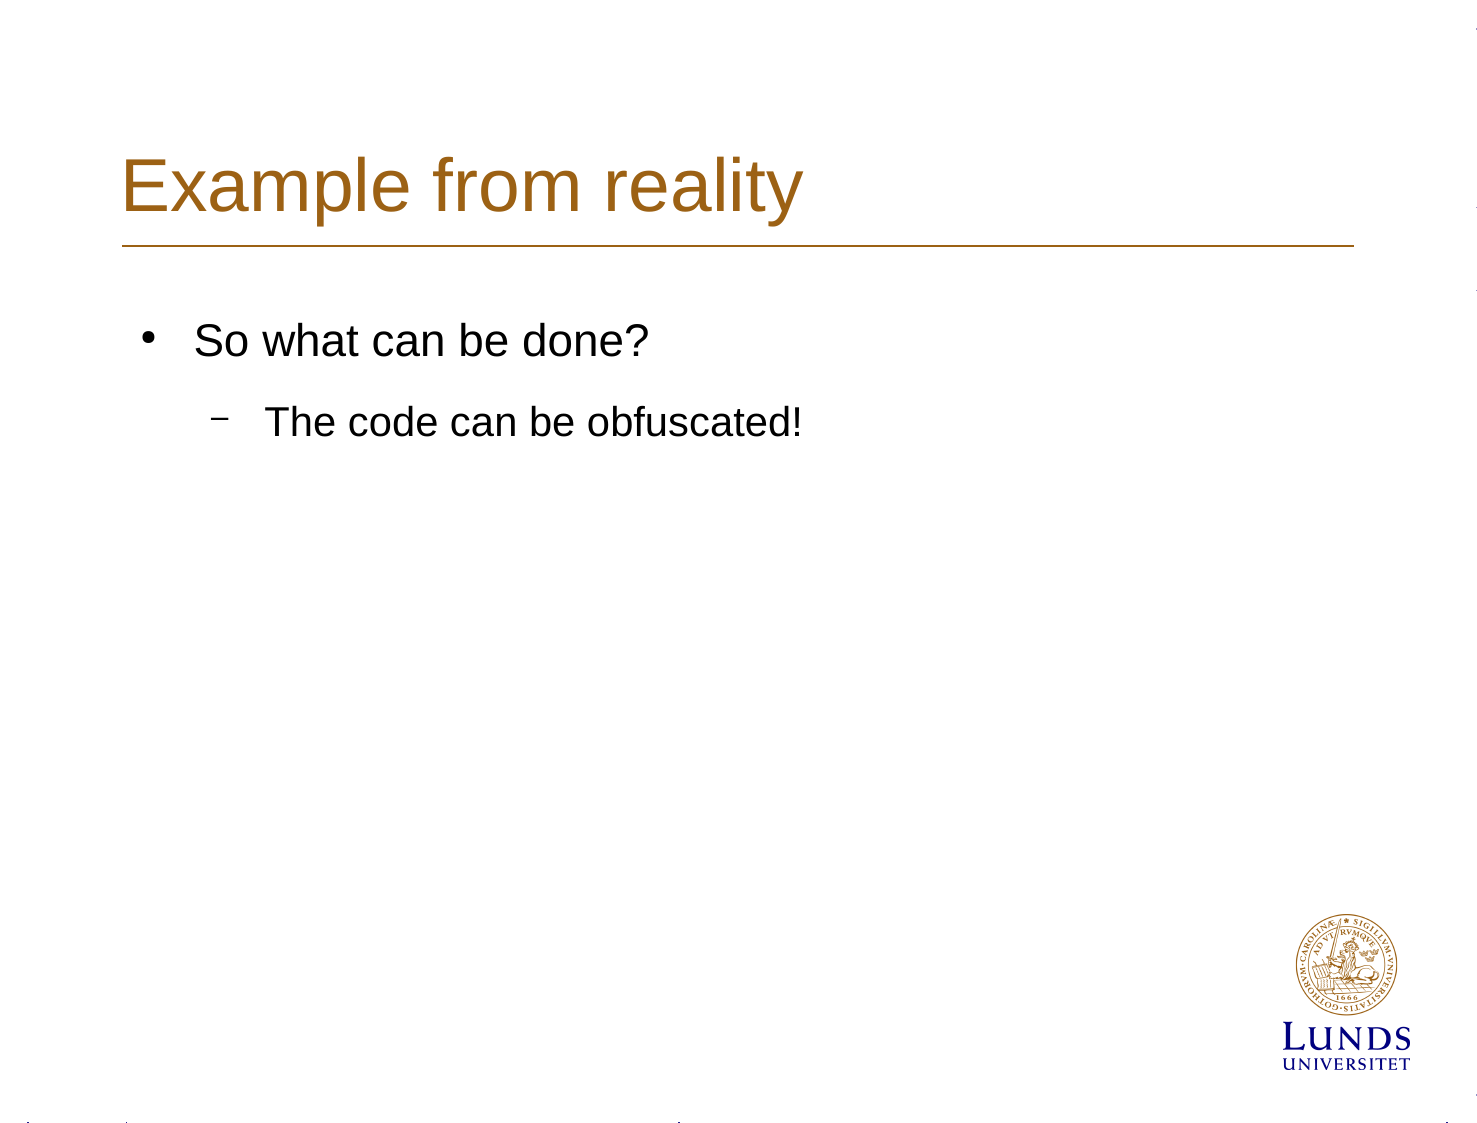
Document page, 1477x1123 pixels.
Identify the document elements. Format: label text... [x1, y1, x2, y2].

picture [1283, 914, 1410, 1070]
title Example from reality [105, 46, 1354, 234]
list So what can be done? The code can be obfuscated! [107, 303, 1353, 888]
